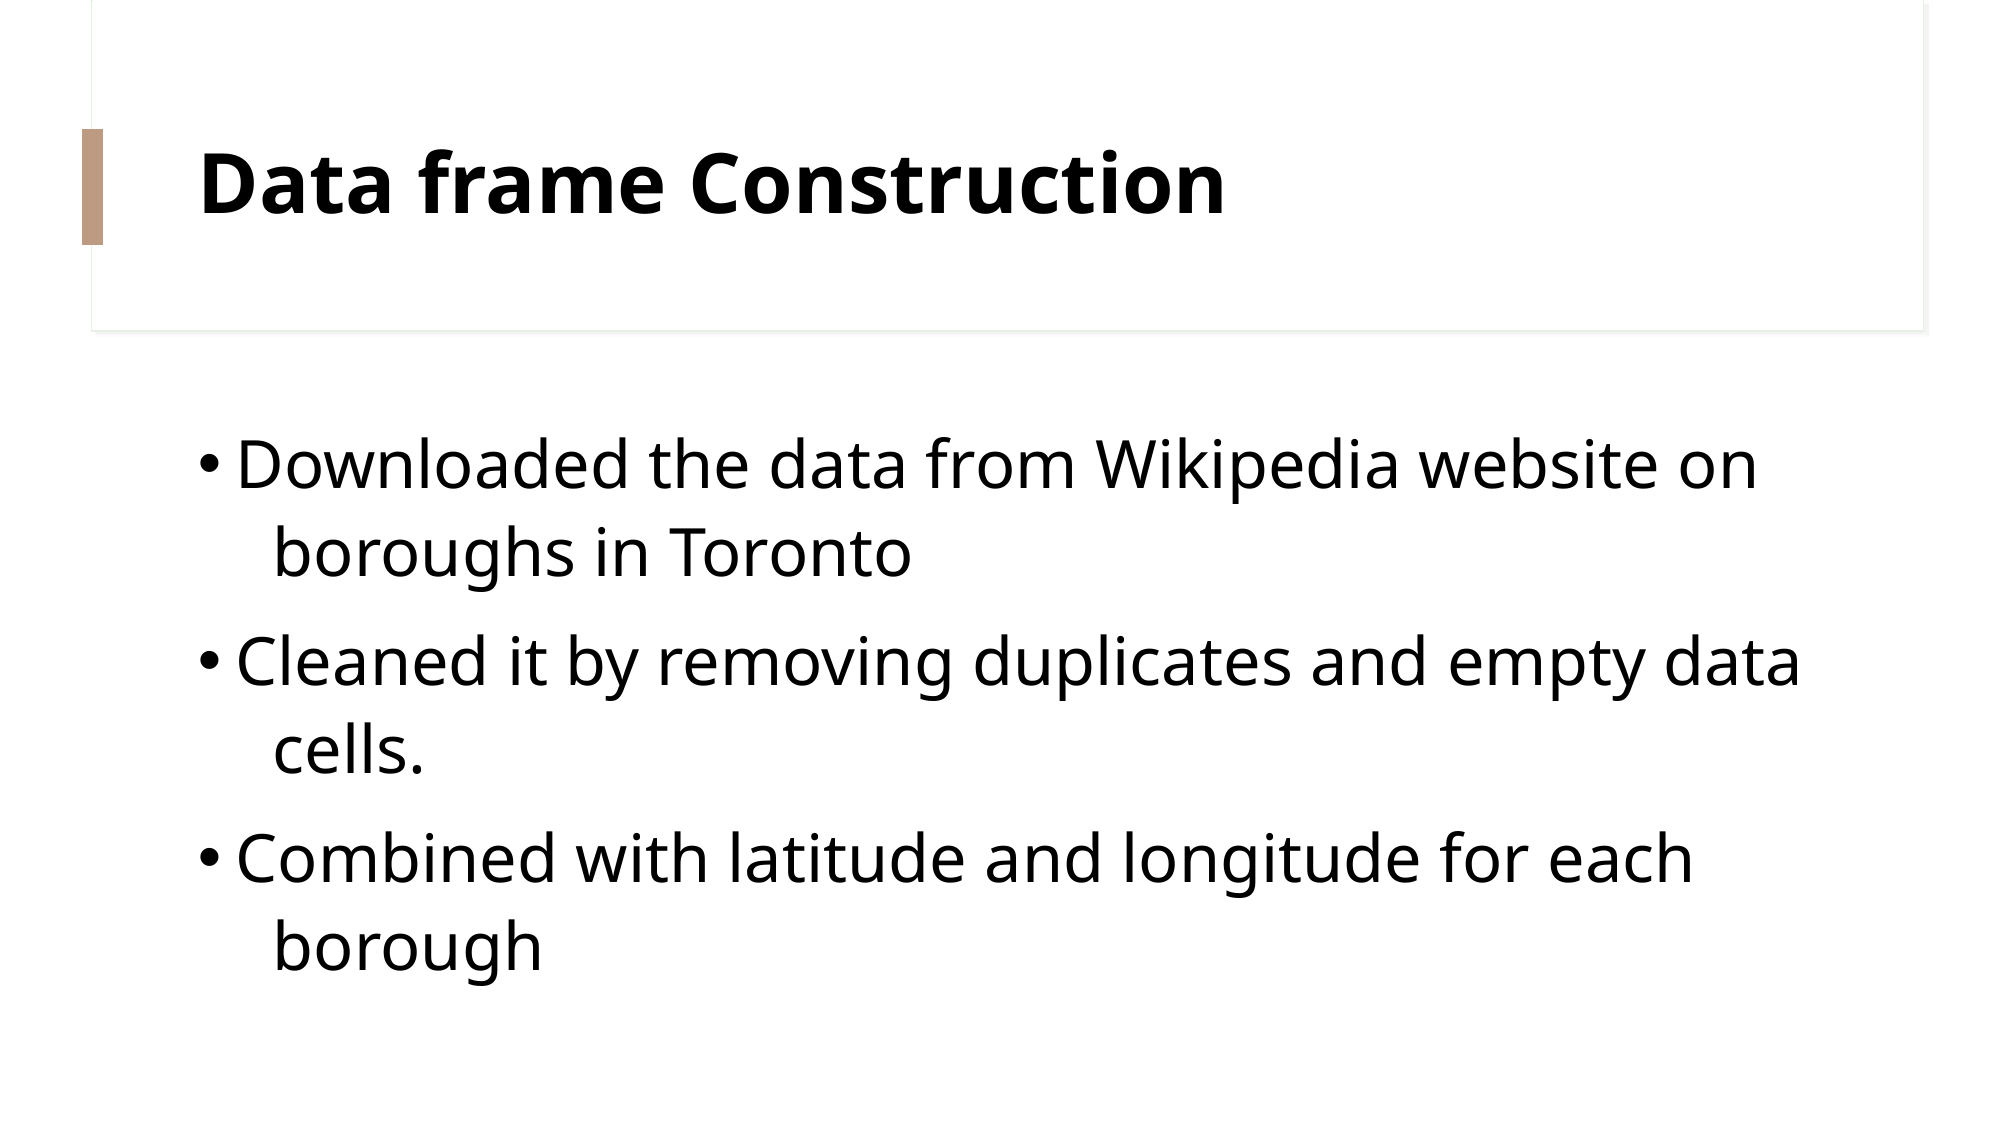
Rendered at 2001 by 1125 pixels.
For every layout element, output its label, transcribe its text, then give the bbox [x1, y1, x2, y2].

list Downloaded the data from Wikipedia website on boroughs in Toronto Cleaned it by removing duplicates and empty data cells. Combined with latitude and longitude for each borough [183, 406, 1852, 1013]
title Data frame Construction [183, 90, 1852, 284]
